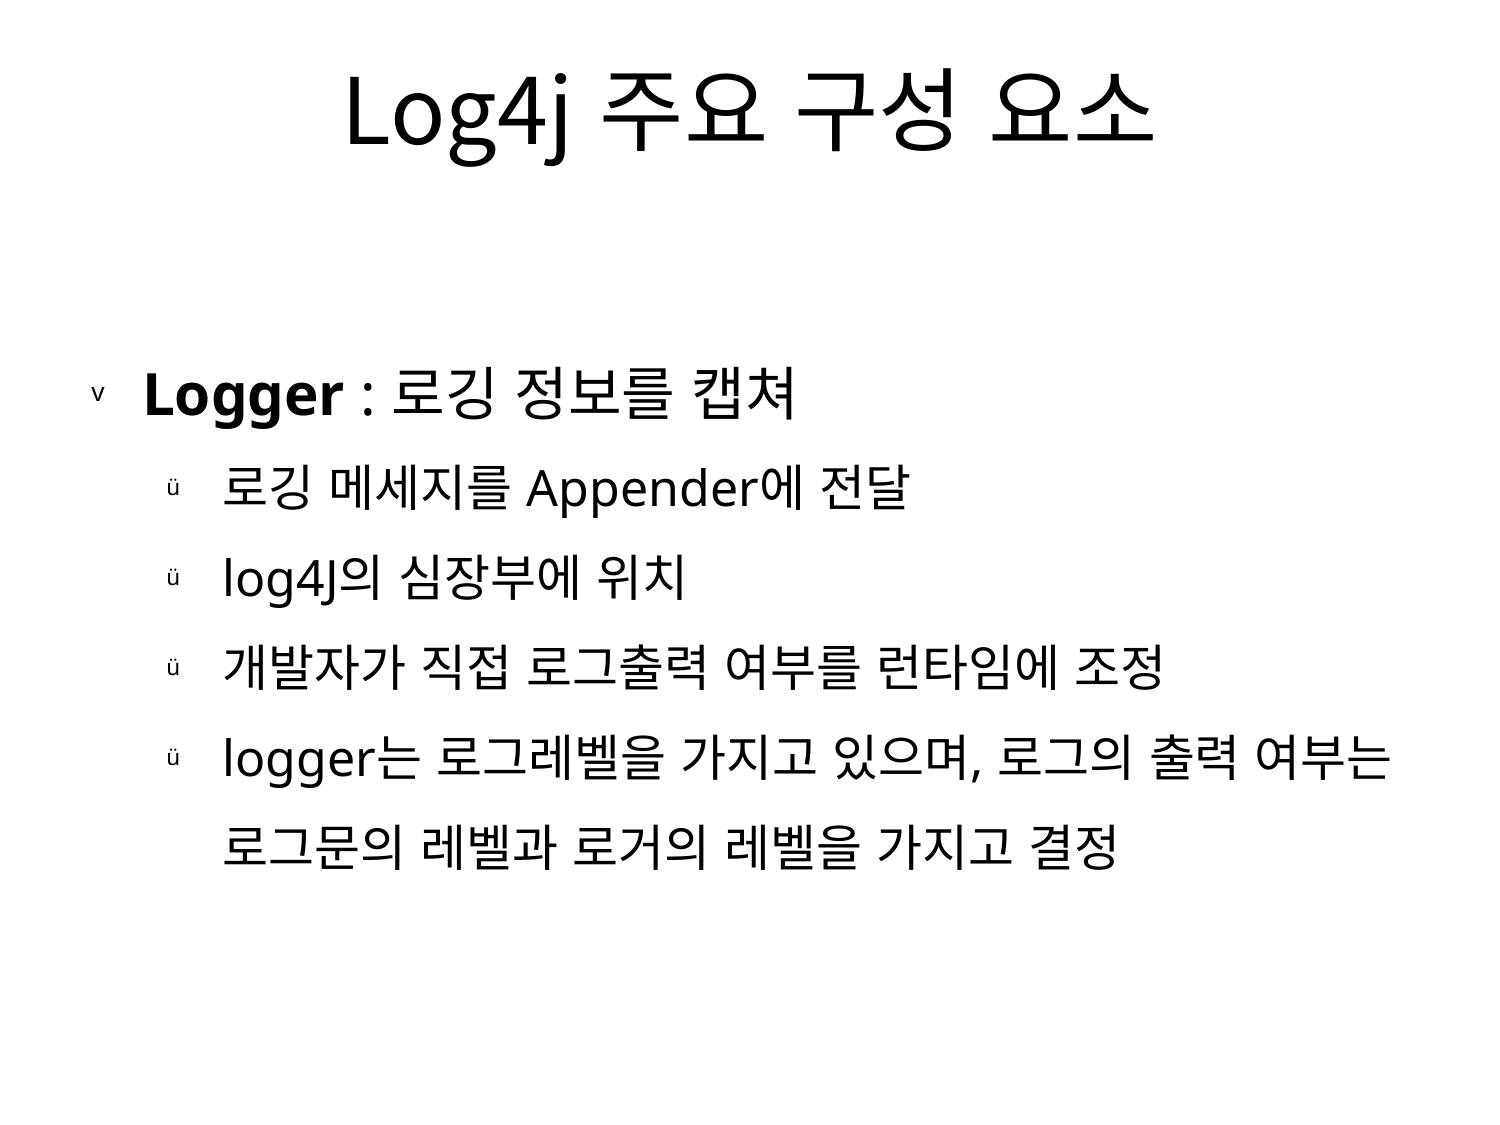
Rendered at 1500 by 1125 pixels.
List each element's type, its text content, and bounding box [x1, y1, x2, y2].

text_box Logger : 로깅 정보를 캡쳐 로깅 메세지를 Appender에 전달 log4J의 심장부에 위치 개발자가 직접 로그출력 여부를 런타임에 조정 logger는 로그레벨을 가지고 있으며, 로그의 출력 여부는 로그문의 레벨과 로거의 레벨을 가지고 결정 [76, 314, 1471, 885]
title Log4j 주요 구성 요소 [75, 45, 1425, 233]
